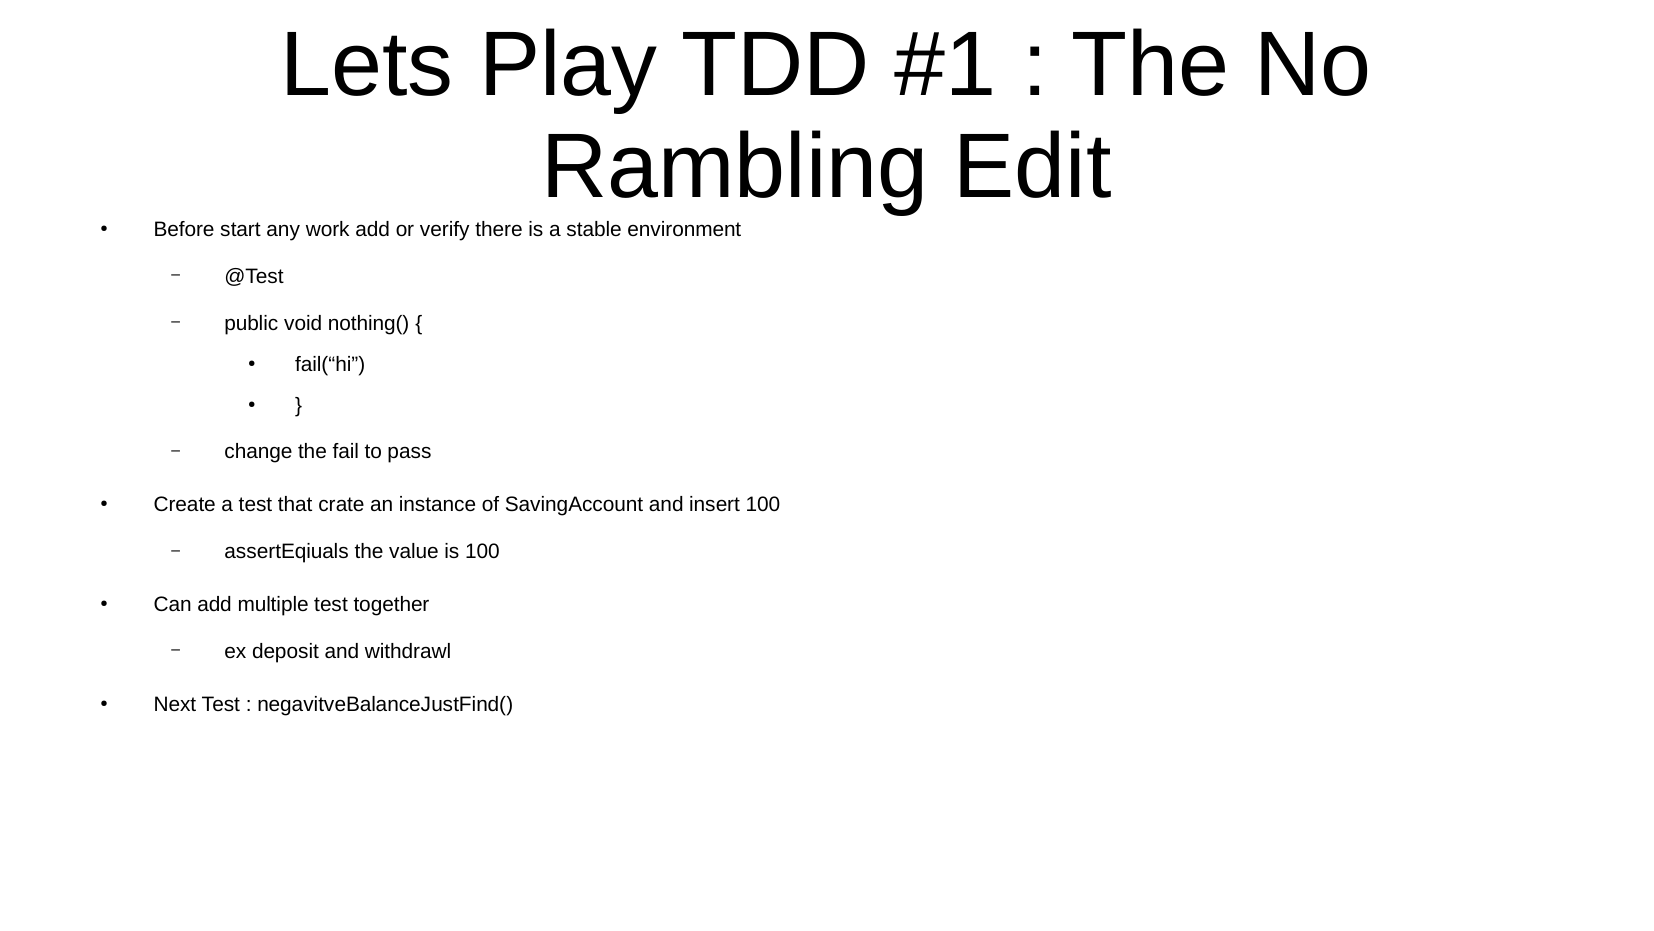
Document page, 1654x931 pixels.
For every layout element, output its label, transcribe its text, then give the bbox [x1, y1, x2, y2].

title Lets Play TDD #1 : The No Rambling Edit [82, 12, 1571, 217]
list Before start any work add or verify there is a stable environment @Test public void nothing() { fail(“hi”) } change the fail to pass Create a test that crate an instance of SavingAccount and insert 100 assertEqiuals the value is 100 Can add multiple test together ex deposit and withdrawl Next Test : negavitveBalanceJustFind() [82, 217, 1621, 916]
